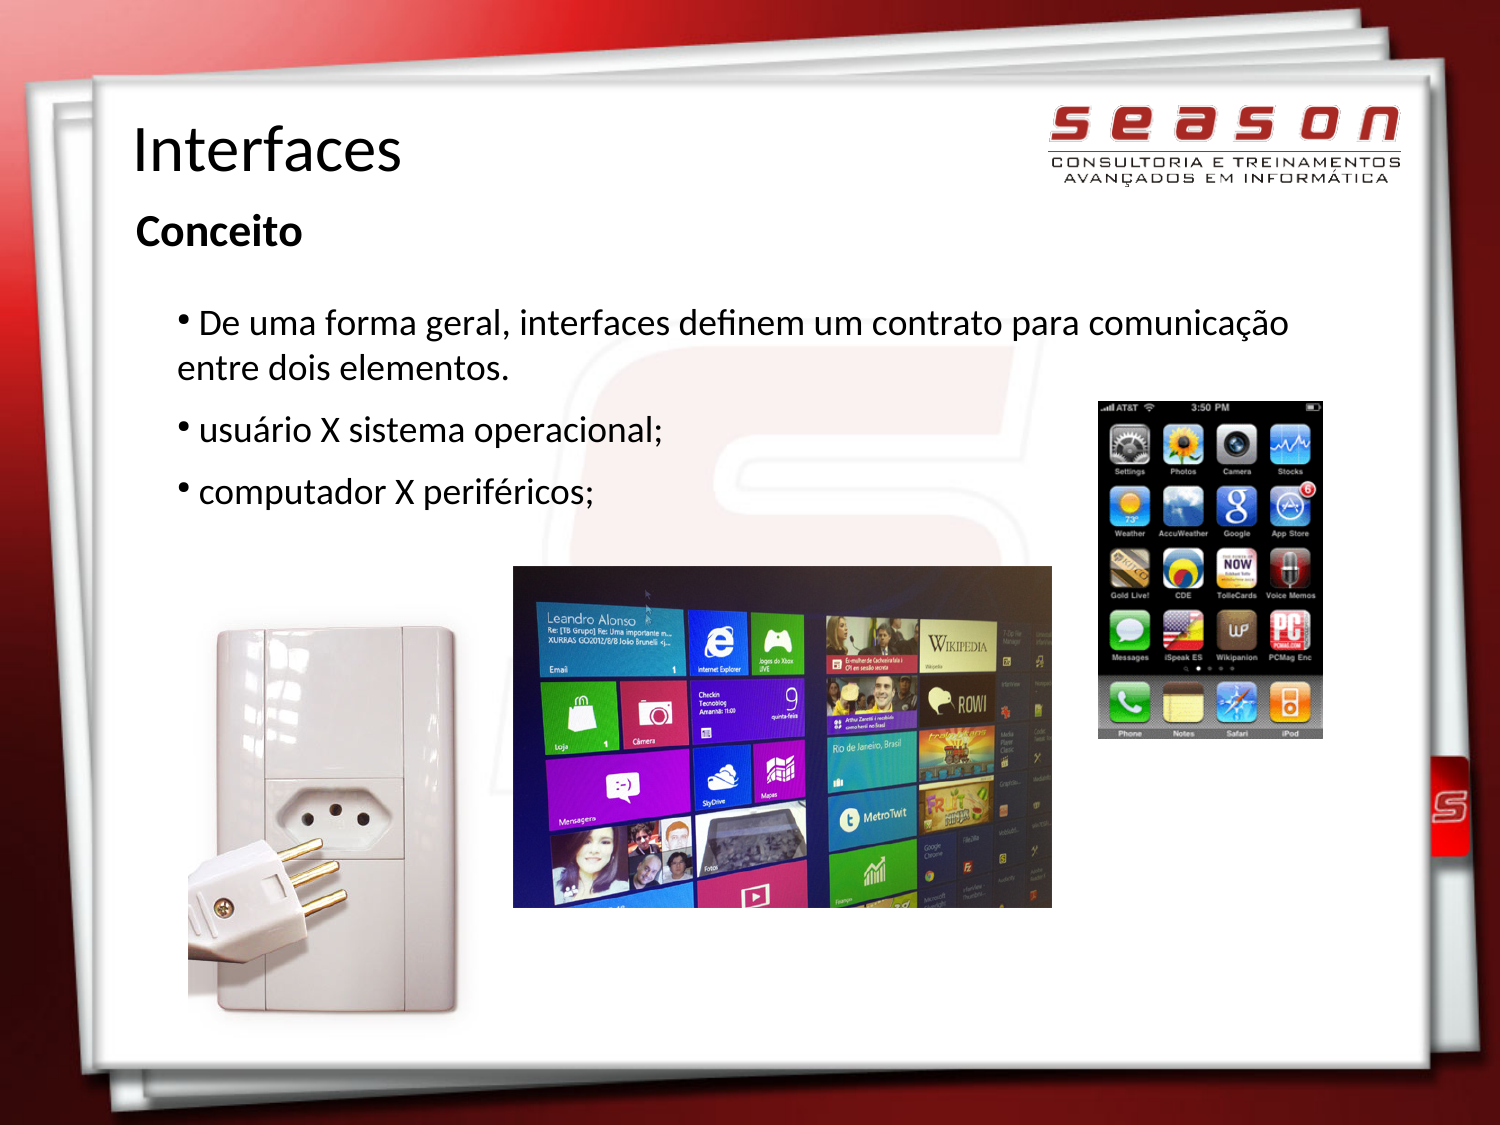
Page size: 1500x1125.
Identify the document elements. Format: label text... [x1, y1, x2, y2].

text_box De uma forma geral, interfaces definem um contrato para comunicação entre dois elementos. usuário X sistema operacional; computador X periféricos; [177, 292, 1347, 579]
title Interfaces [118, 33, 1394, 257]
picture [0, 0, 1500, 1125]
text_box Conceito [119, 200, 1240, 256]
